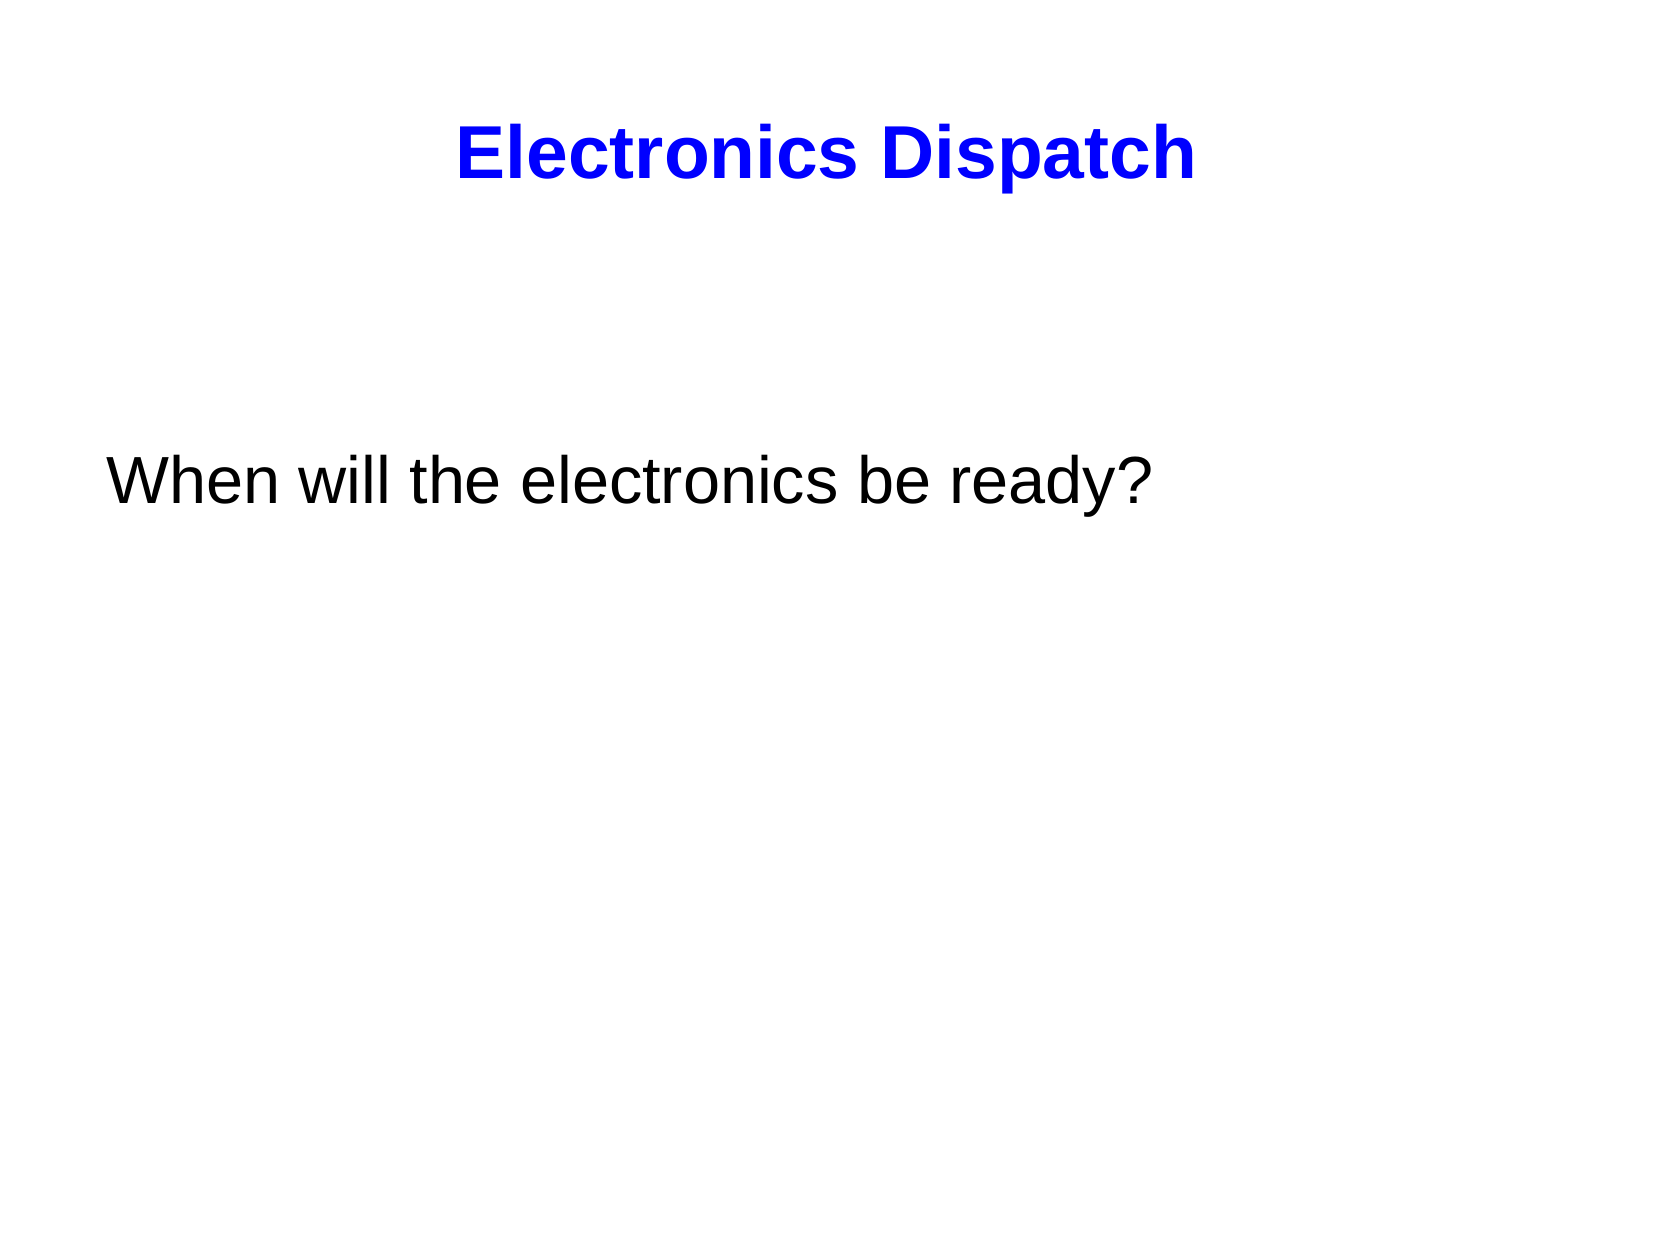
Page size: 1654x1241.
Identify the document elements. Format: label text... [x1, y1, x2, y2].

list When will the electronics be ready? [88, 442, 1536, 1159]
title Electronics Dispatch [82, 56, 1571, 250]
